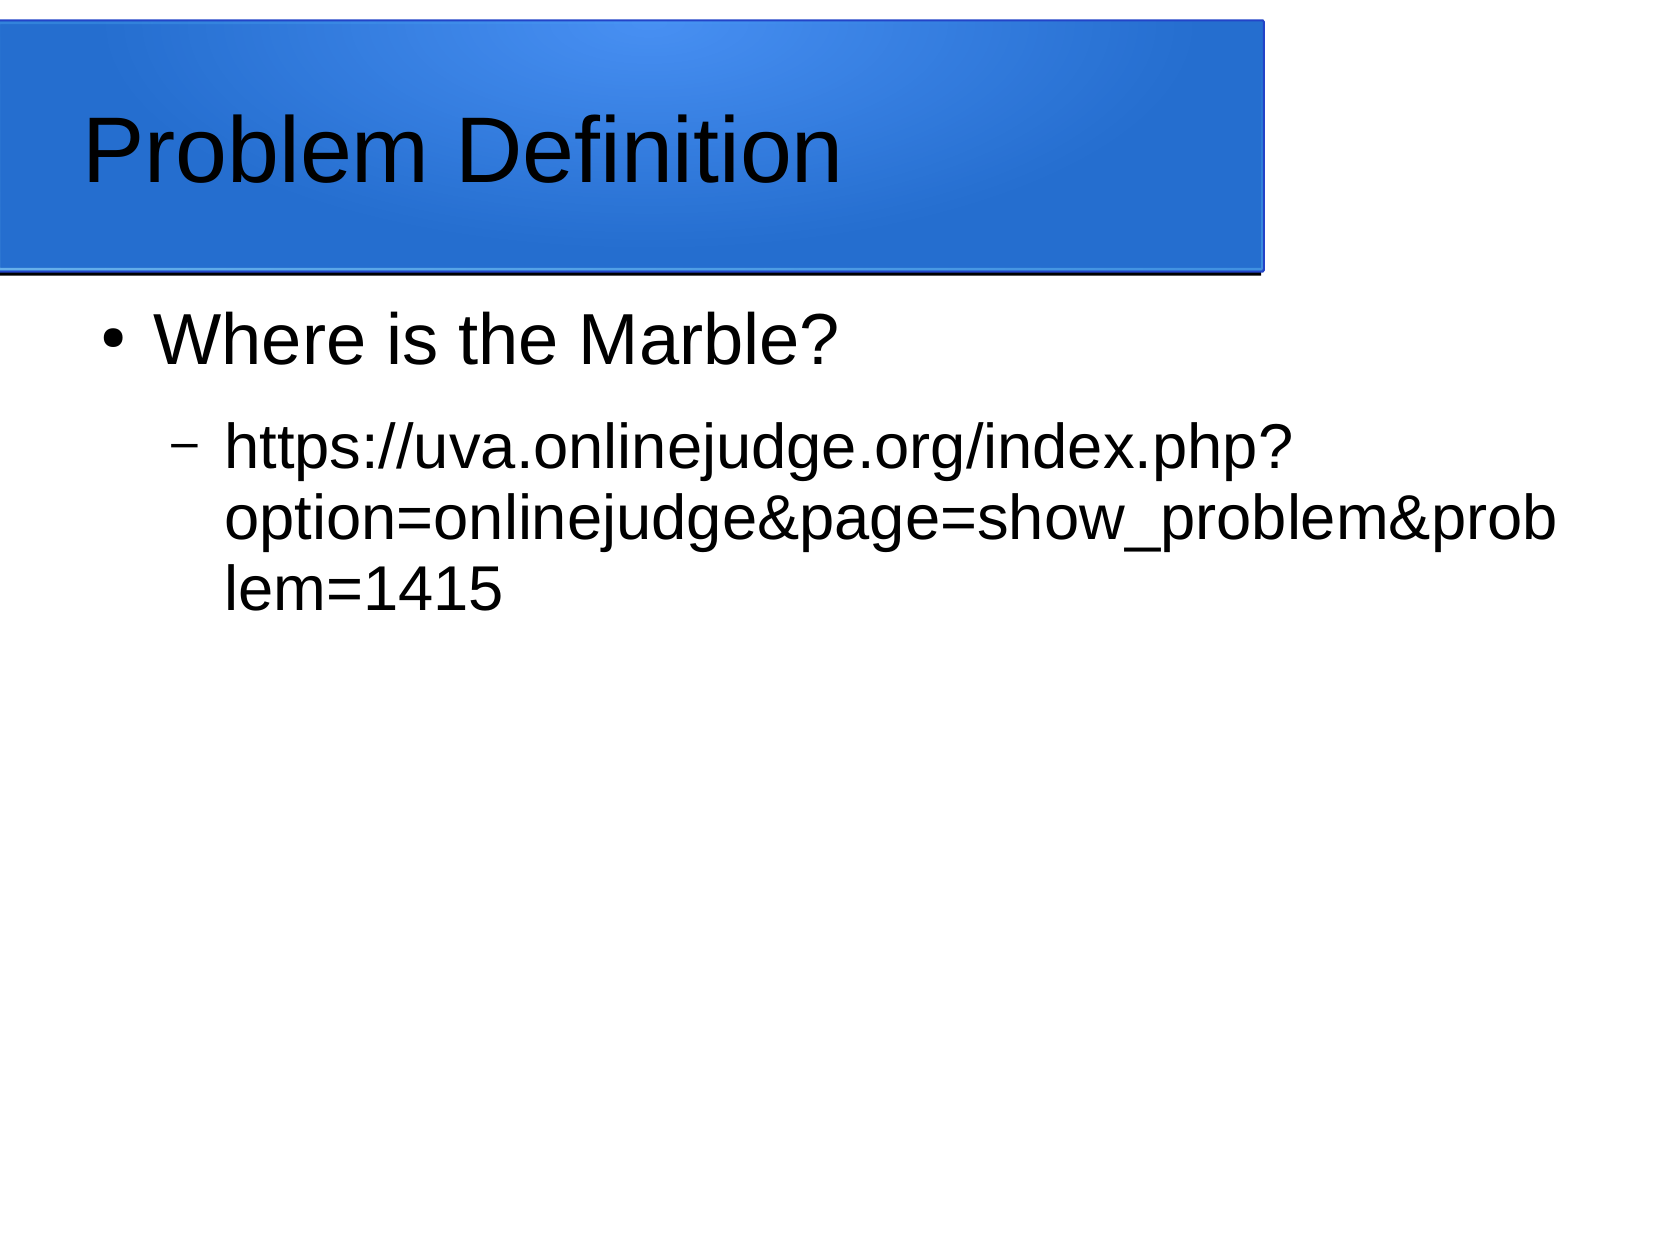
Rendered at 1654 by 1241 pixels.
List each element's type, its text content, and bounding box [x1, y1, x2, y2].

list Where is the Marble? https://uva.onlinejudge.org/index.php?option=onlinejudge&page=show_problem&problem=1415 [82, 299, 1571, 1019]
title Problem Definition [82, 47, 1235, 252]
